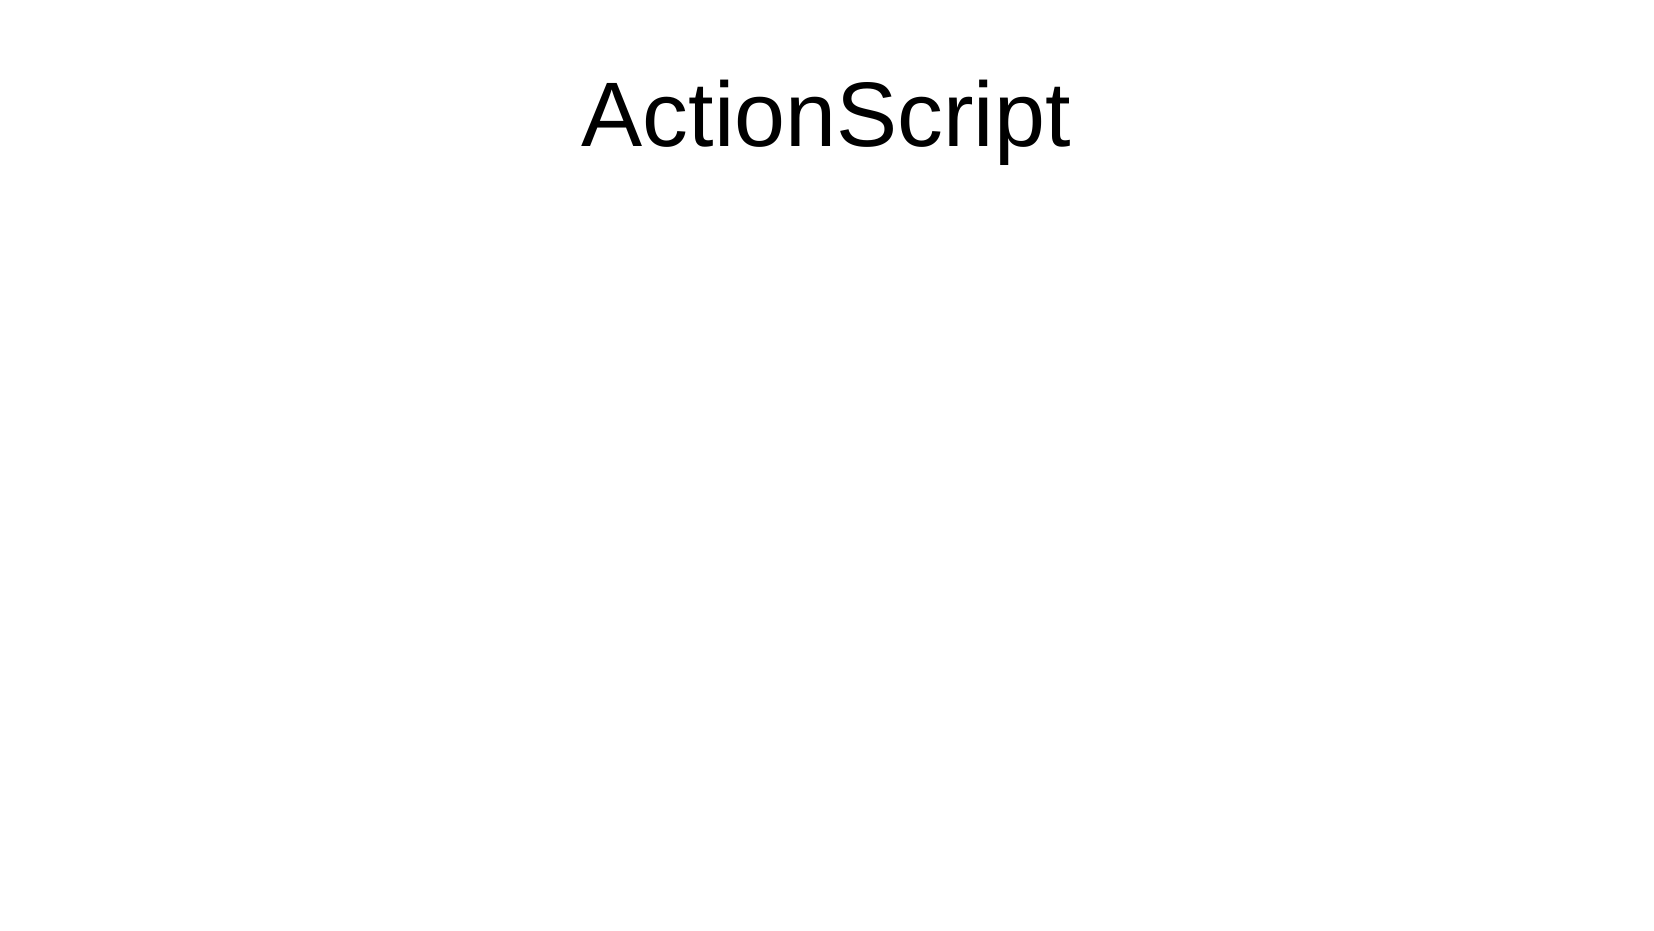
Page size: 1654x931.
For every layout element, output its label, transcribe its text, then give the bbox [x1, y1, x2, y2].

title ActionScript [82, 37, 1571, 193]
